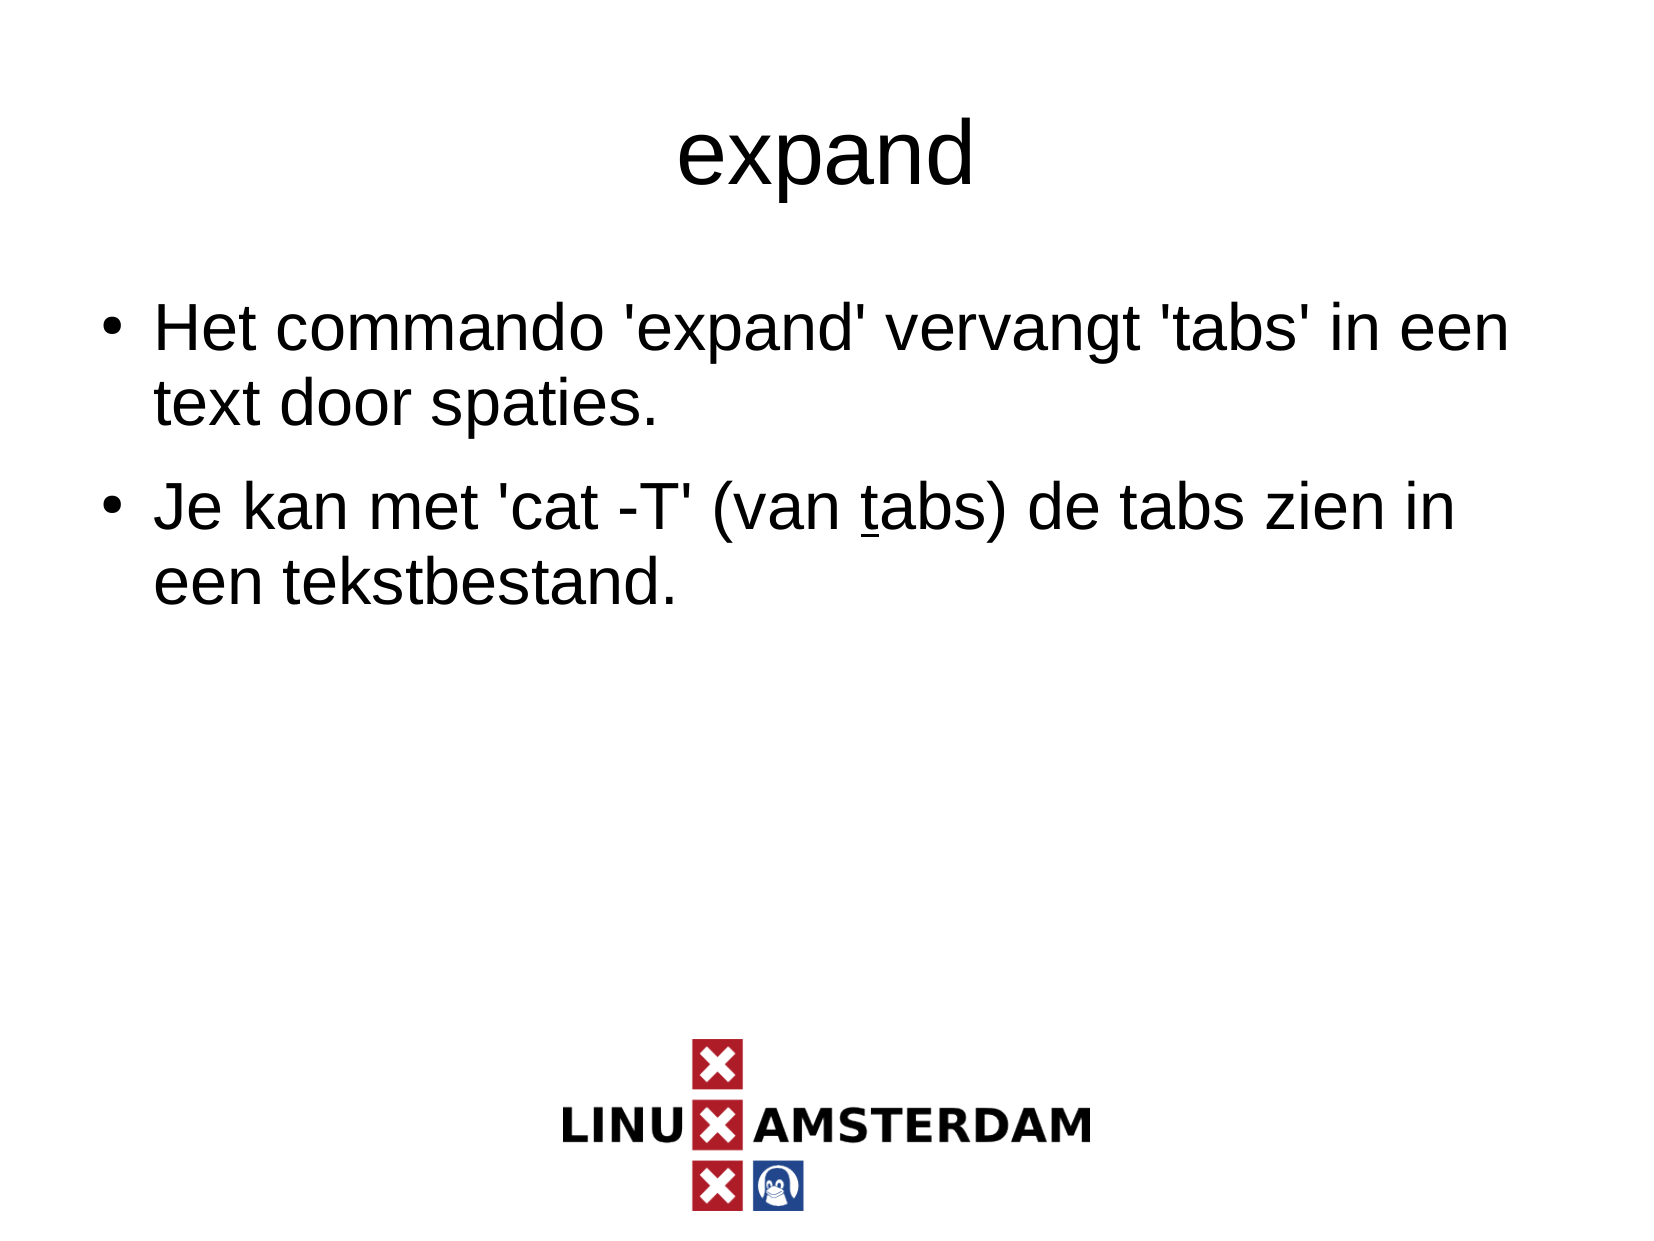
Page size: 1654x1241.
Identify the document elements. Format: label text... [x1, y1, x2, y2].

list Het commando 'expand' vervangt 'tabs' in een text door spaties. Je kan met 'cat -T' (van tabs) de tabs zien in een tekstbestand. [82, 290, 1571, 1010]
title expand [82, 49, 1571, 257]
picture [563, 1039, 1090, 1211]
